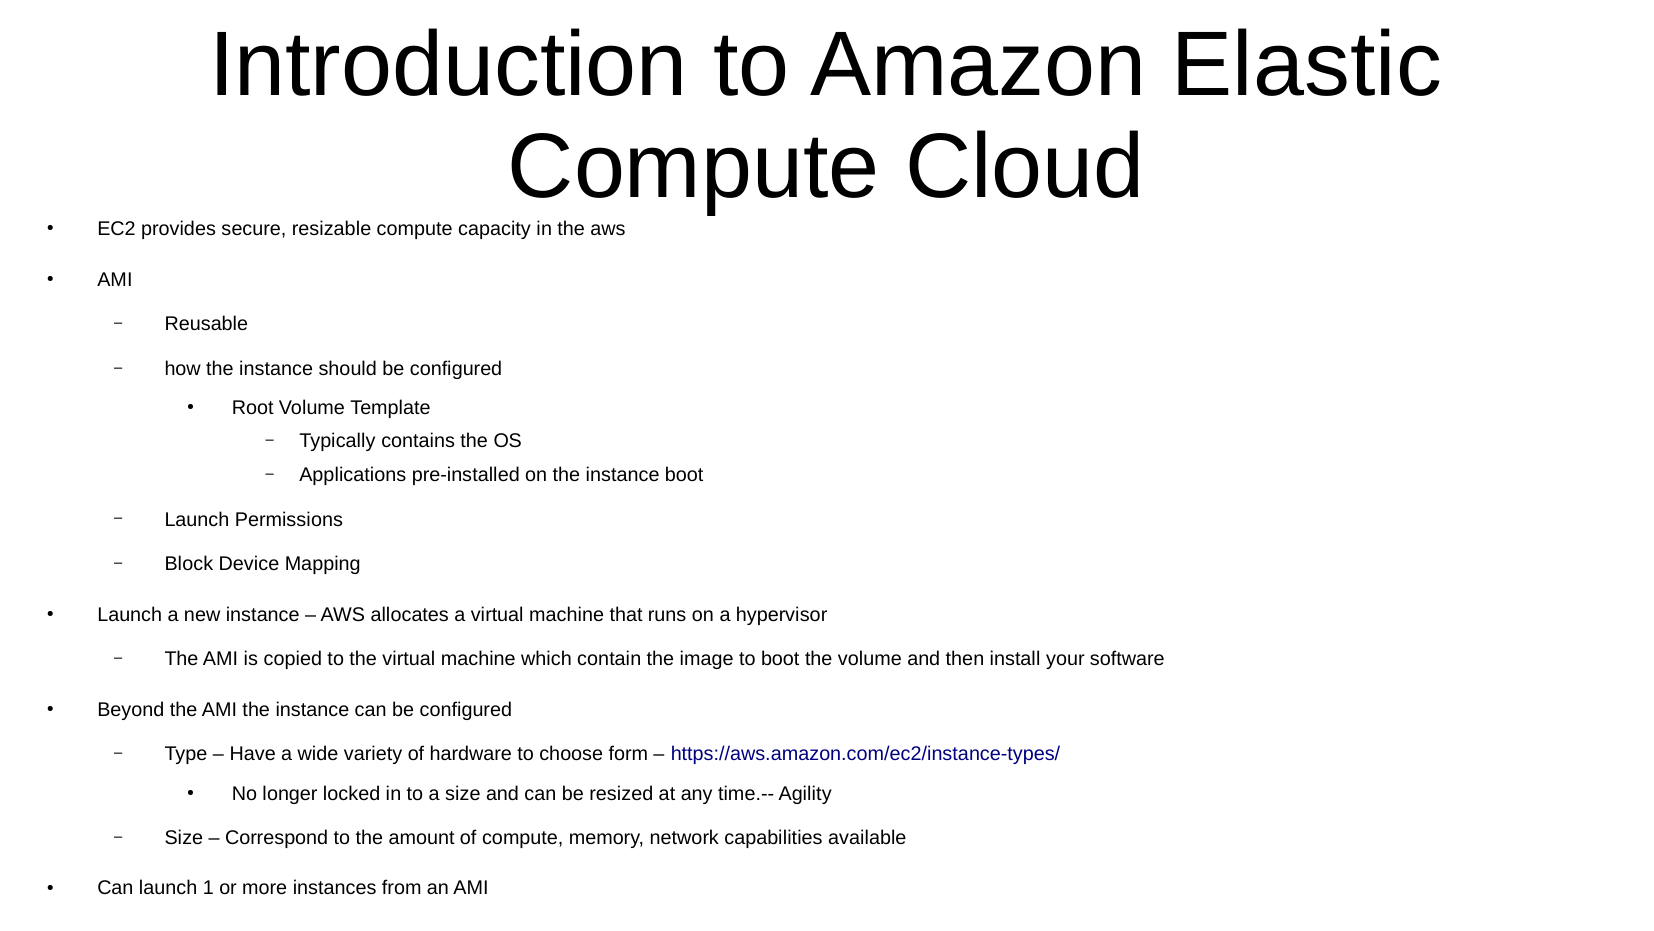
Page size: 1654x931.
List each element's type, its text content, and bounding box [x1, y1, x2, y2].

title Introduction to Amazon Elastic Compute Cloud [82, 12, 1571, 217]
list EC2 provides secure, resizable compute capacity in the aws AMI Reusable how the instance should be configured Root Volume Template Typically contains the OS Applications pre-installed on the instance boot Launch Permissions Block Device Mapping Launch a new instance – AWS allocates a virtual machine that runs on a hypervisor The AMI is copied to the virtual machine which contain the image to boot the volume and then install your software Beyond the AMI the instance can be configured Type – Have a wide variety of hardware to choose form – https://aws.amazon.com/ec2/instance-types/ No longer locked in to a size and can be resized at any time.-- Agility Size – Correspond to the amount of compute, memory, network capabilities available Can launch 1 or more instances from an AMI [30, 217, 1571, 901]
